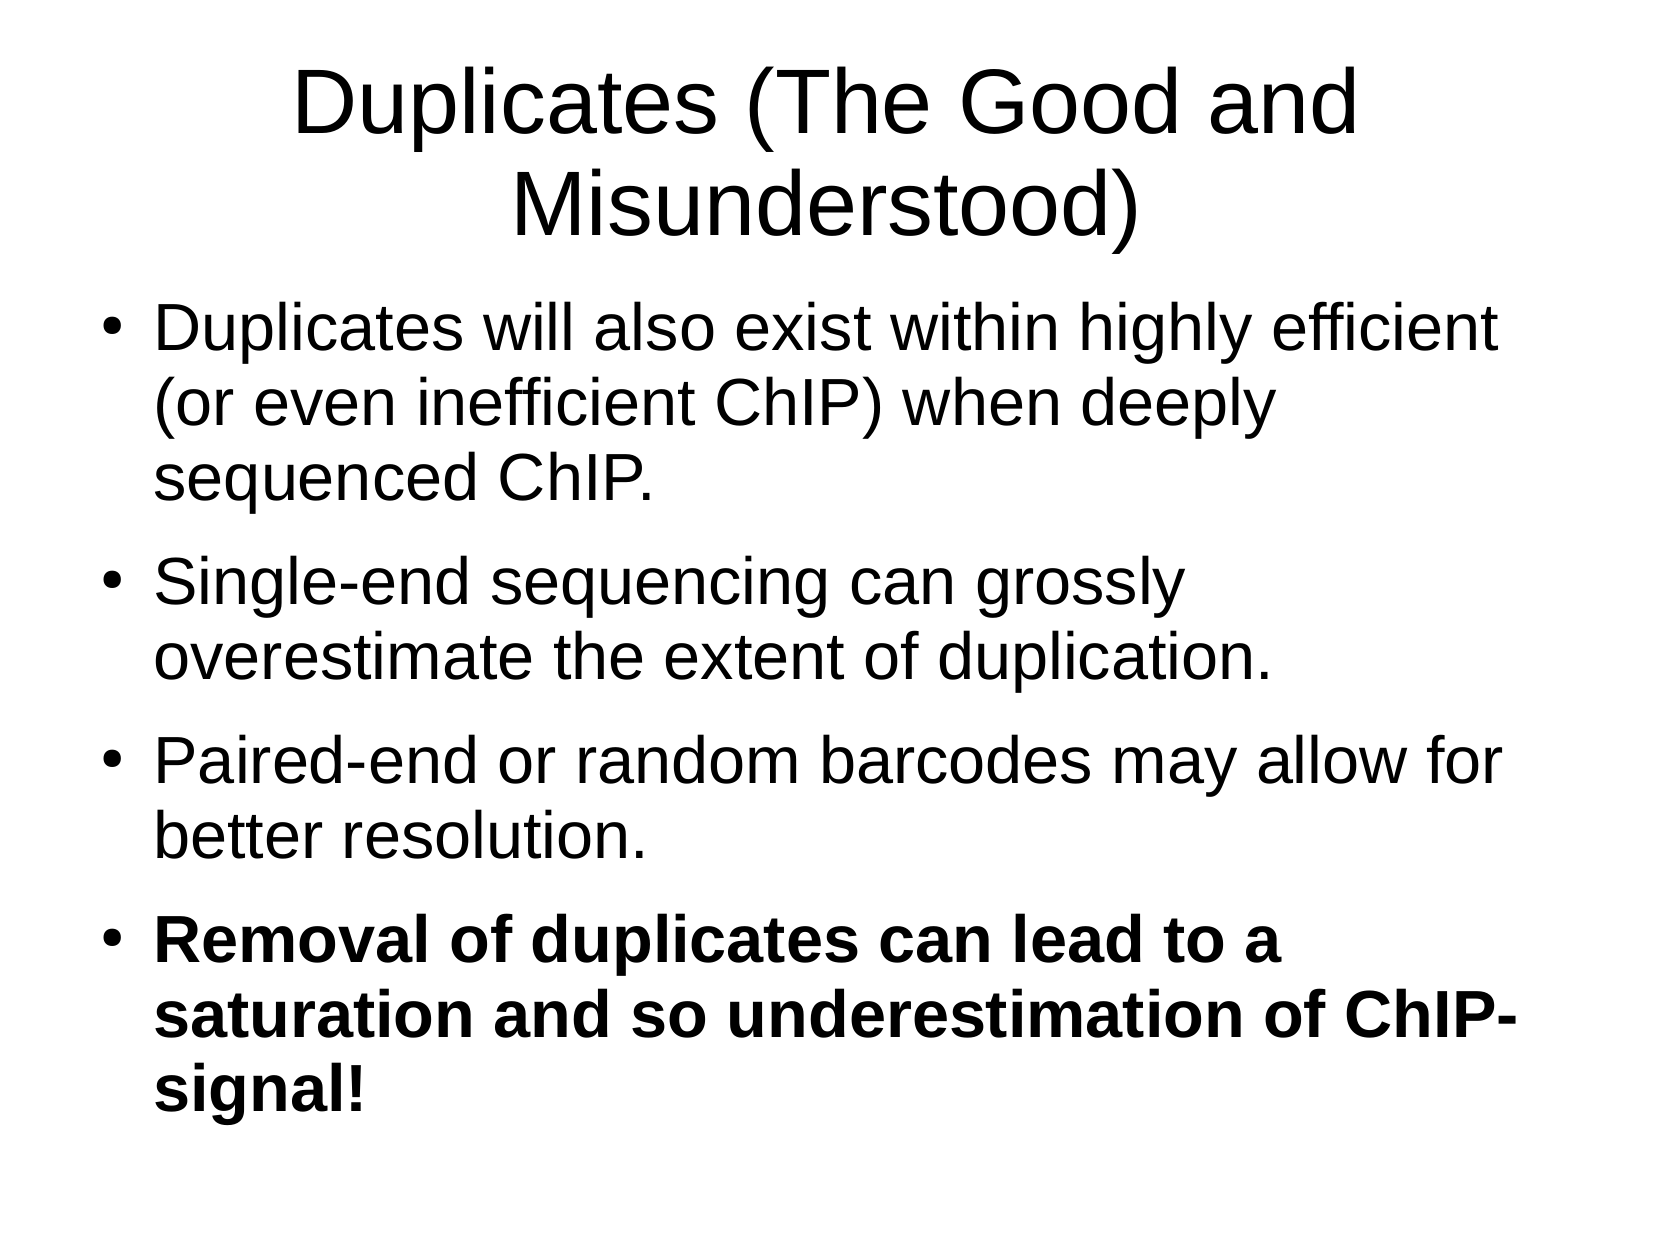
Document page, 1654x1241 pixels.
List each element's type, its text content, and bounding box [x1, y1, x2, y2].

title Duplicates (The Good and Misunderstood) [82, 49, 1571, 257]
list Duplicates will also exist within highly efficient (or even inefficient ChIP) when deeply sequenced ChIP. Single-end sequencing can grossly overestimate the extent of duplication. Paired-end or random barcodes may allow for better resolution. Removal of duplicates can lead to a saturation and so underestimation of ChIP-signal! [82, 290, 1571, 1127]
